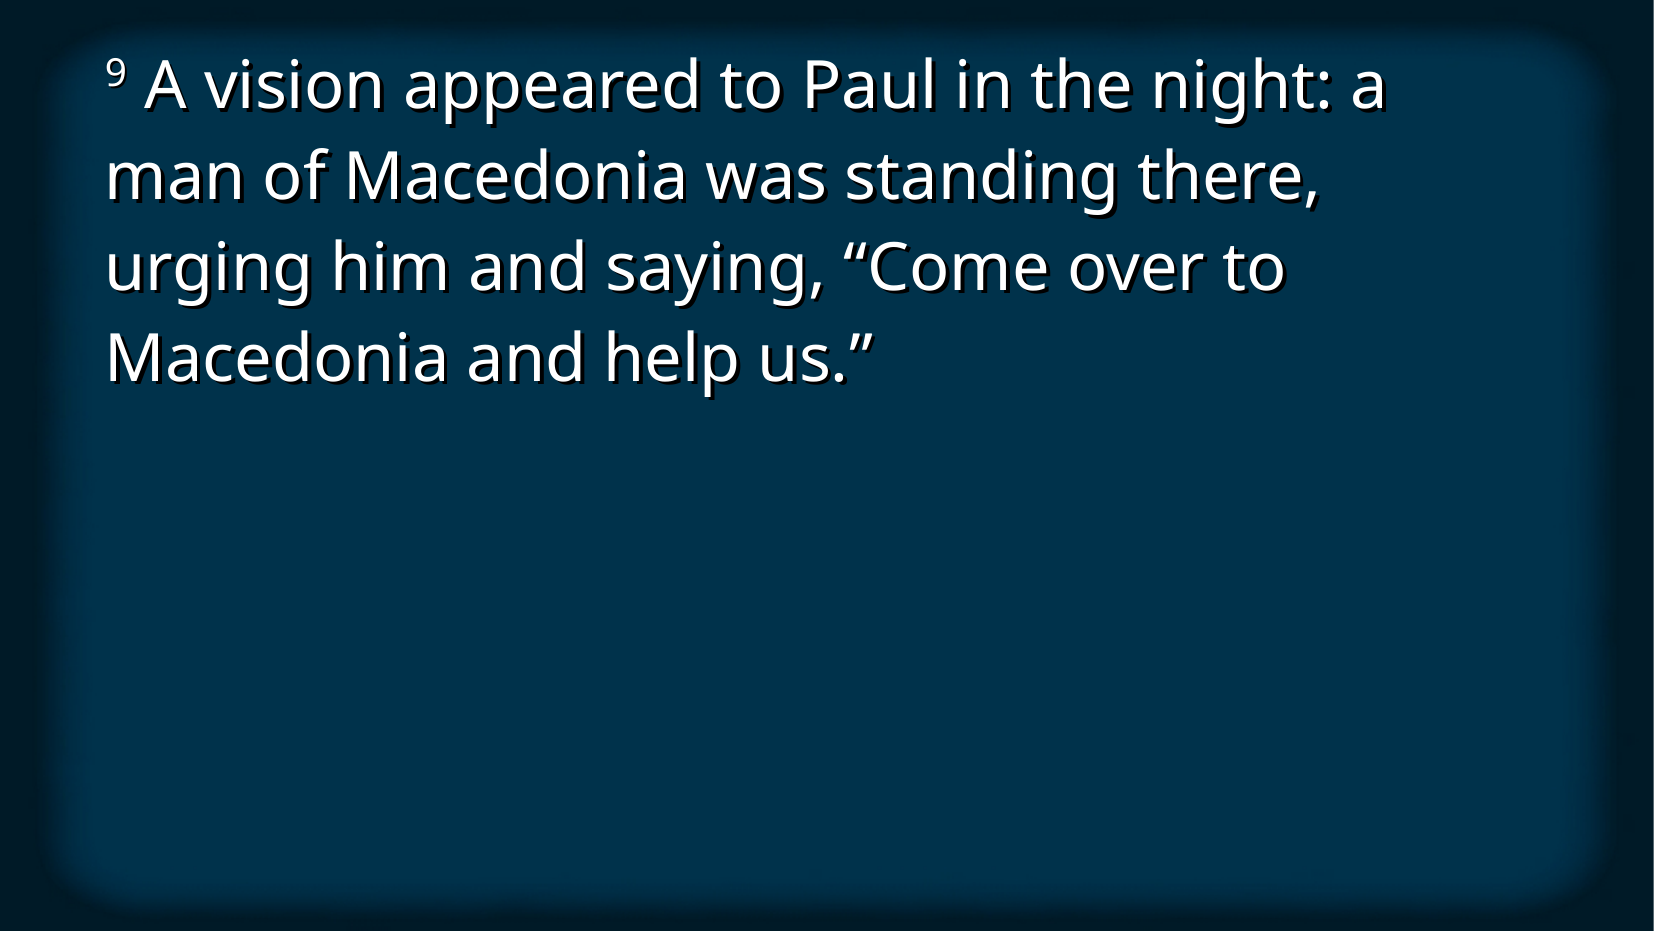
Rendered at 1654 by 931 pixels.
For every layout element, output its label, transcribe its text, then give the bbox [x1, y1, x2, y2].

picture [0, 0, 1654, 931]
text_box 9 A vision appeared to Paul in the night: a man of Macedonia was standing there, urging him and saying, “Come over to Macedonia and help us.” [90, 30, 1561, 312]
